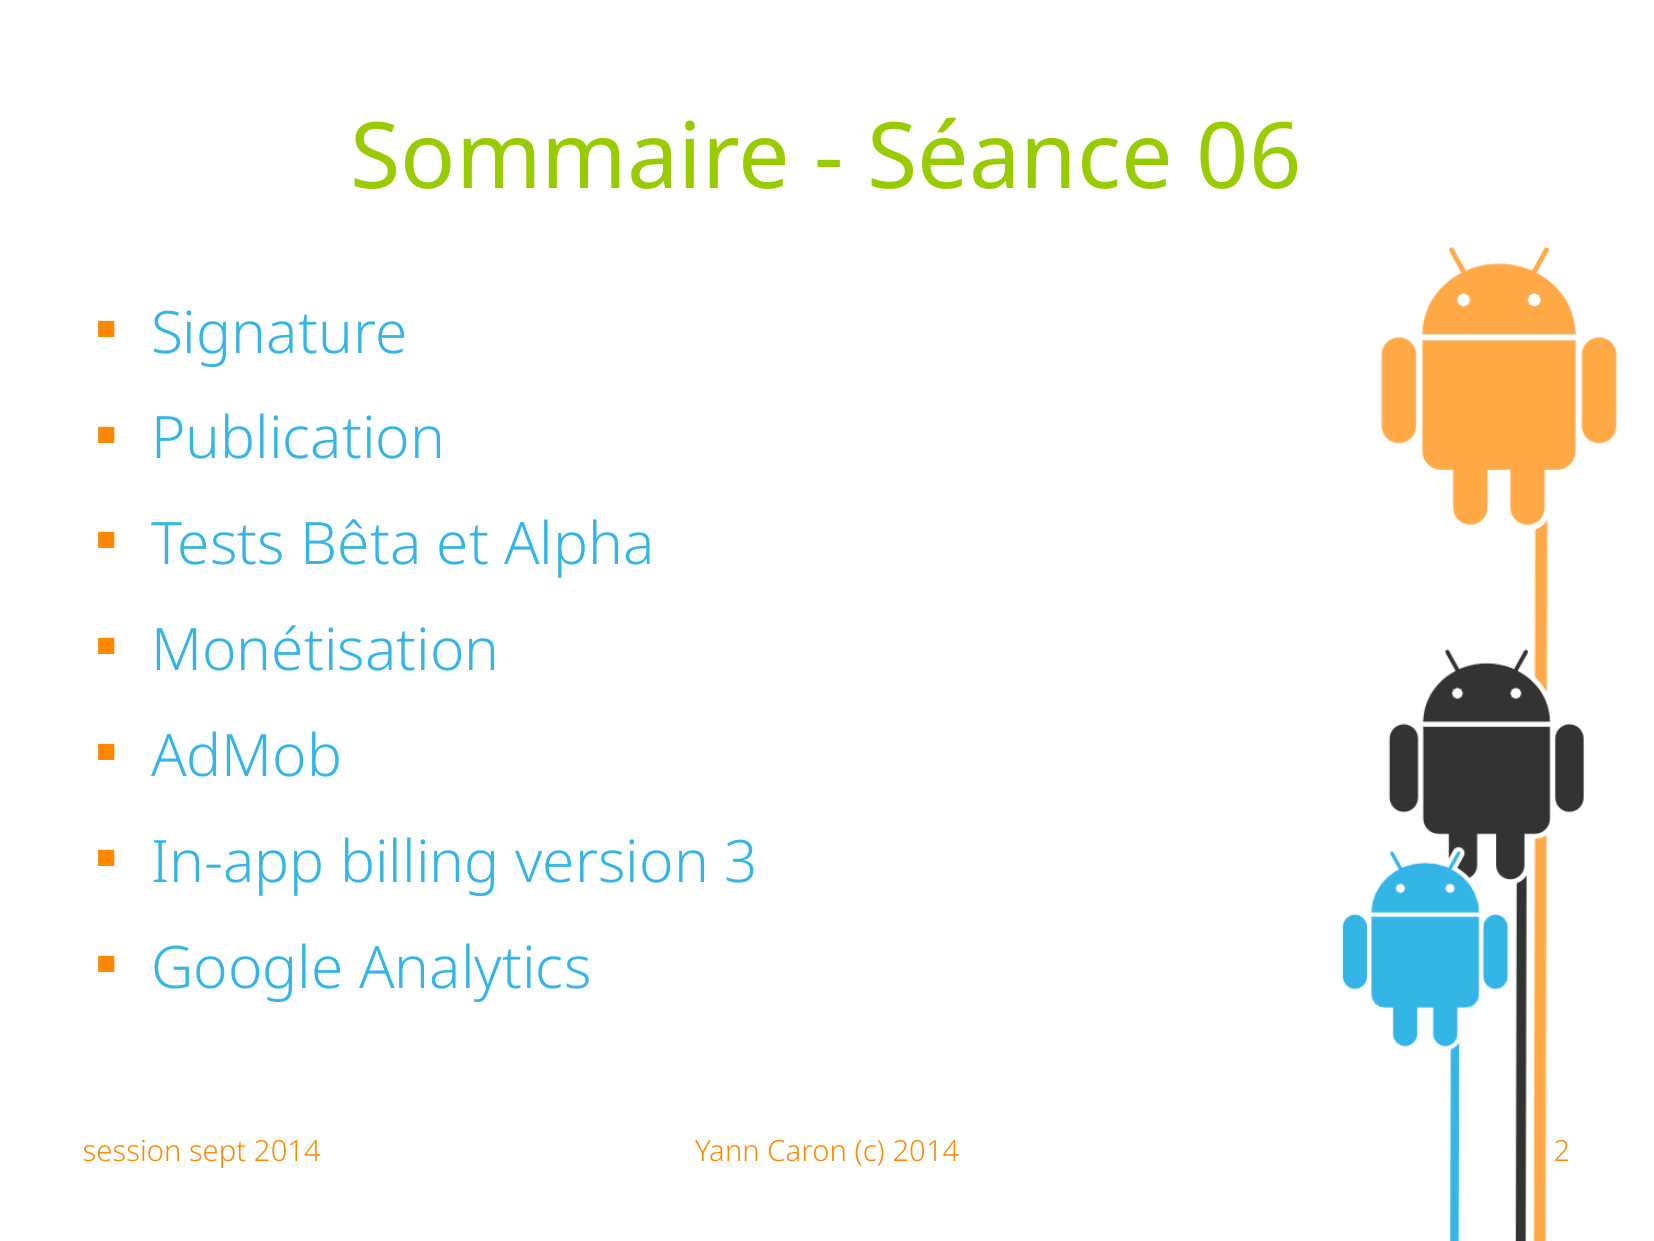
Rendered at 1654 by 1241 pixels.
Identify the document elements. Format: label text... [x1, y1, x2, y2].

title Sommaire - Séance 06 [82, 49, 1571, 257]
picture [19, 14, 1634, 1241]
list Signature Publication Tests Bêta et Alpha Monétisation AdMob In-app billing version 3 Google Analytics [82, 290, 1571, 1010]
